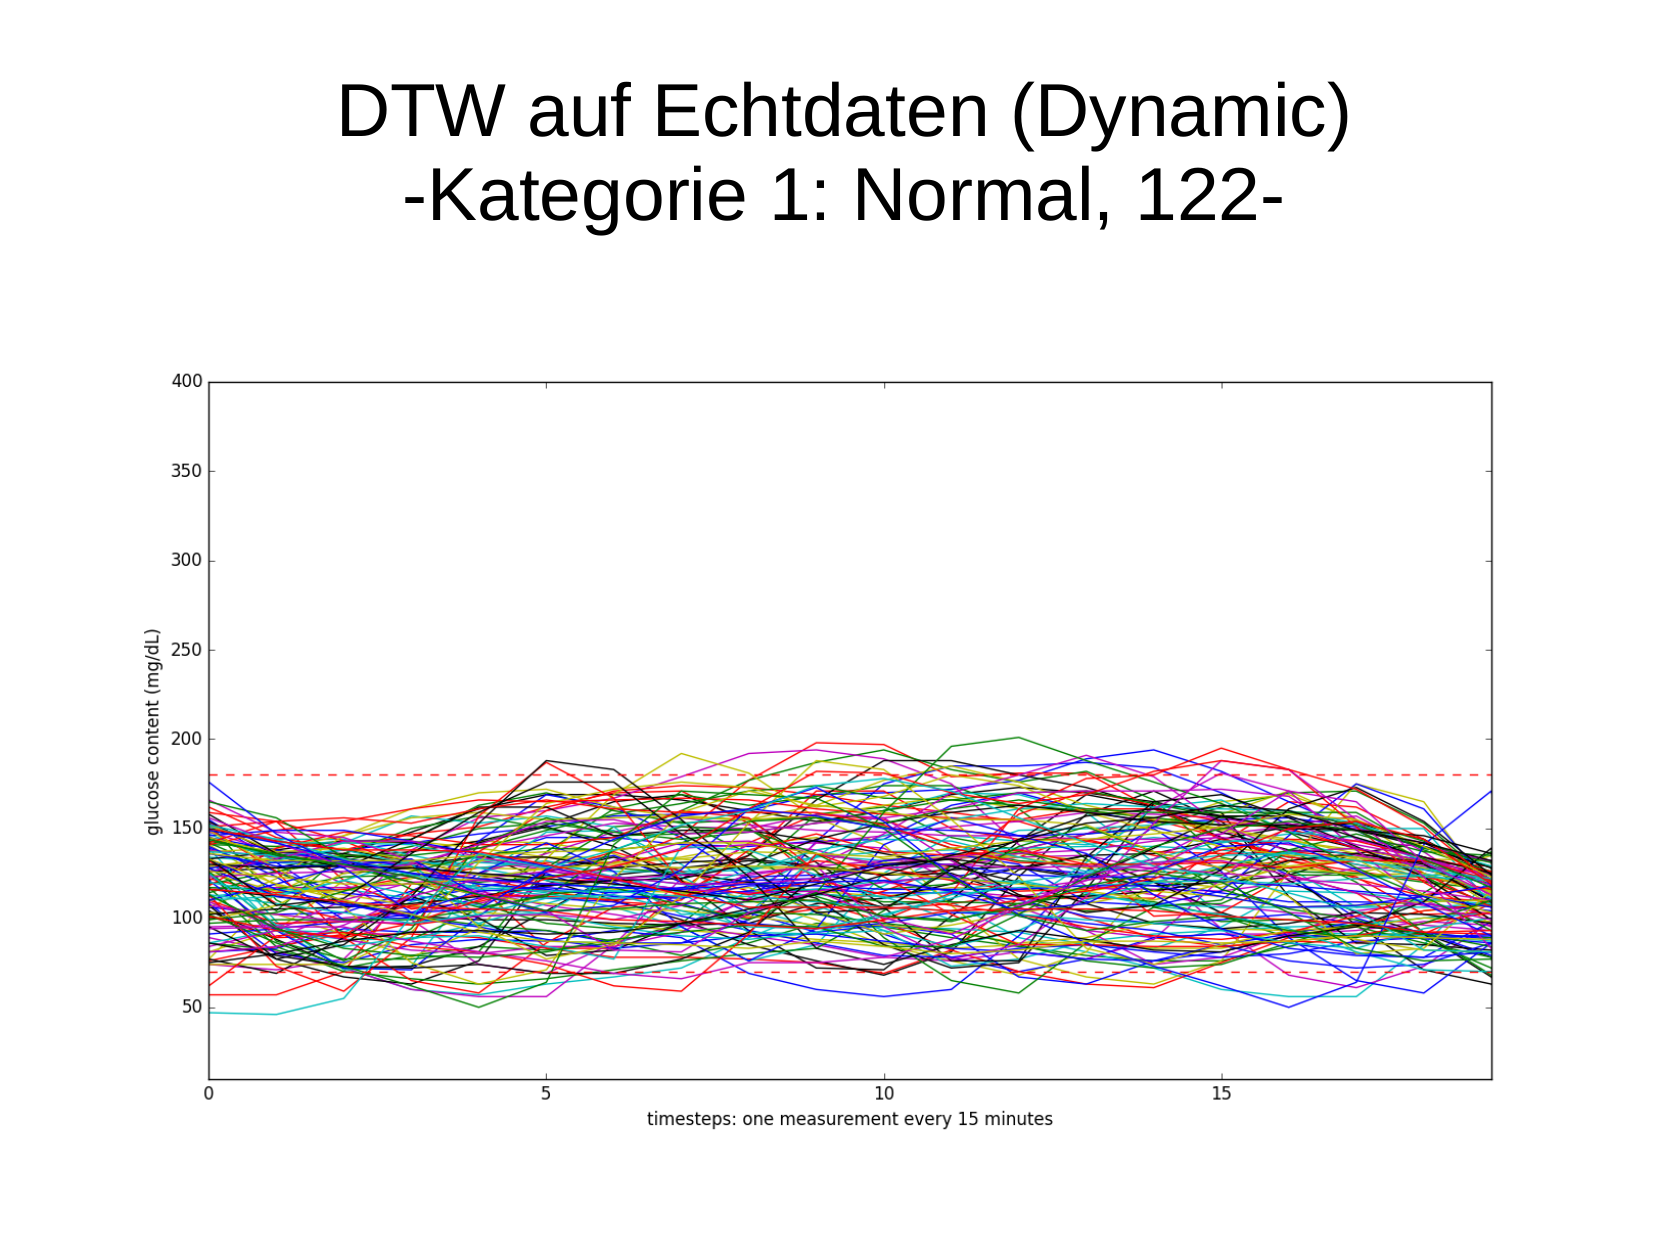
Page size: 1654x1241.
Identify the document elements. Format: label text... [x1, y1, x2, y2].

title DTW auf Echtdaten (Dynamic) -Kategorie 1: Normal, 122- [82, 49, 1571, 257]
picture [2, 295, 1654, 1166]
